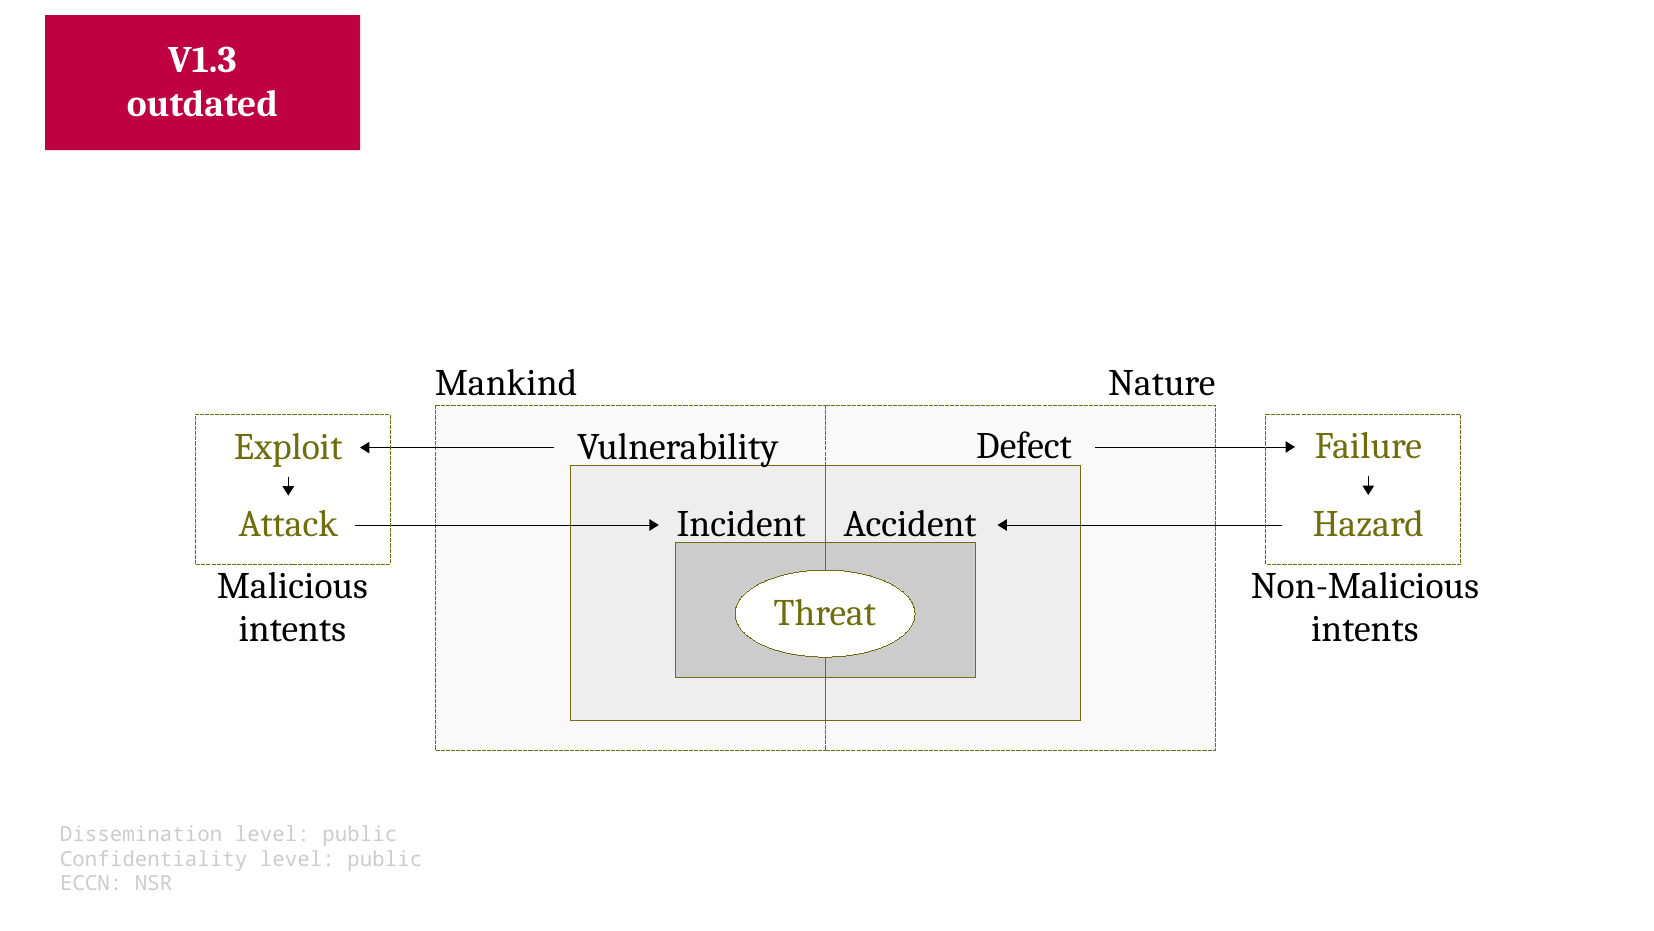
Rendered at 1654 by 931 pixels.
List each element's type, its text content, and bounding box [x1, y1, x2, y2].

text_box Vulnerability [553, 418, 794, 477]
text_box V1.3 outdated [45, 15, 361, 151]
text_box [435, 405, 1216, 525]
text_box Attack [222, 495, 355, 555]
text_box Hazard [1281, 495, 1456, 556]
text_box Threat [735, 570, 916, 658]
text_box Mankind [420, 354, 601, 417]
text_box Malicious intents [180, 557, 406, 661]
text_box Dissemination level: public Confidentiality level: public ECCN: NSR [45, 815, 917, 903]
text_box Incident [658, 495, 823, 556]
text_box Defect [961, 417, 1096, 477]
text_box [435, 526, 1216, 751]
text_box Accident [823, 495, 998, 555]
text_box Failure [1294, 417, 1442, 477]
text_box Non-Malicious intents [1230, 557, 1501, 661]
text_box Nature [1093, 354, 1244, 414]
text_box Exploit [216, 418, 361, 478]
